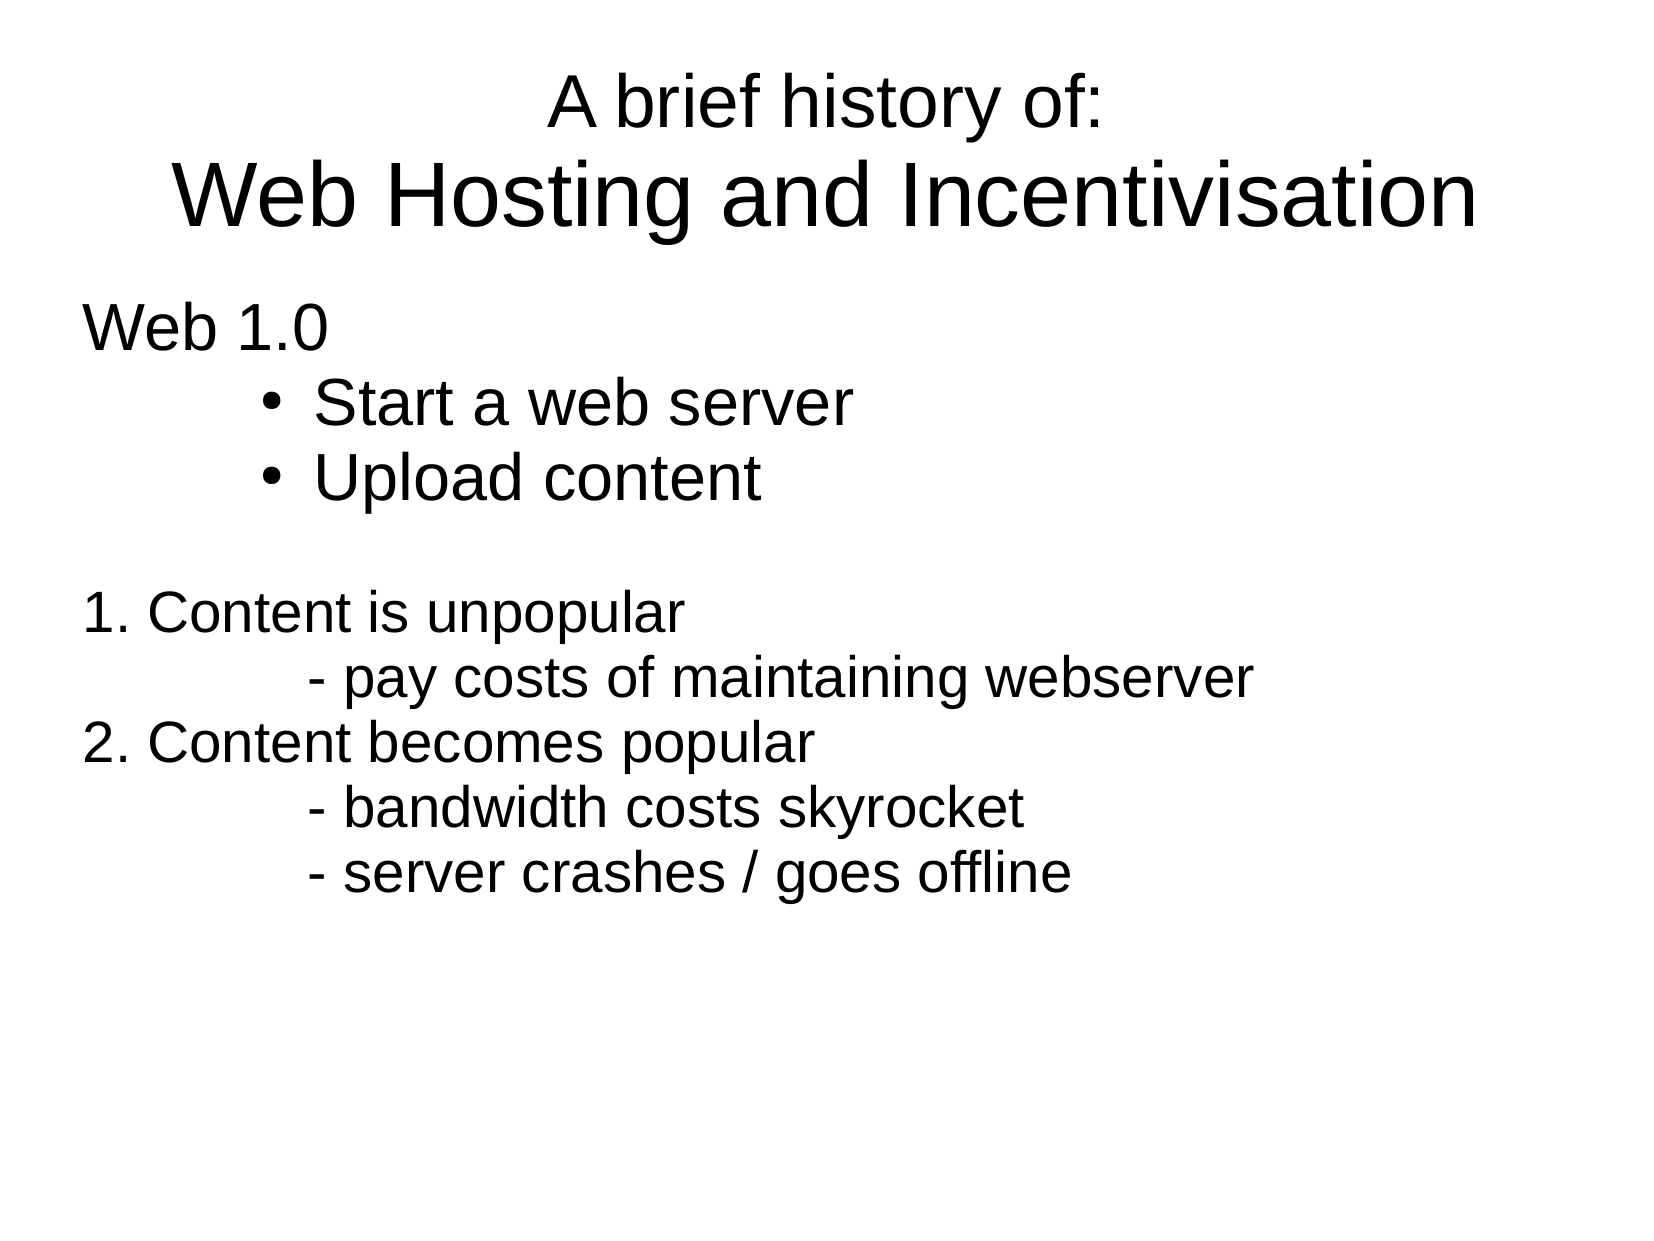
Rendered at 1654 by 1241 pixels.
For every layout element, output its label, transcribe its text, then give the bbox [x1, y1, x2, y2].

title A brief history of: Web Hosting and Incentivisation [82, 49, 1571, 257]
subtitle Web 1.0 Start a web server Upload content 1. Content is unpopular - pay costs of maintaining webserver 2. Content becomes popular - bandwidth costs skyrocket - server crashes / goes offline [82, 290, 1571, 1010]
